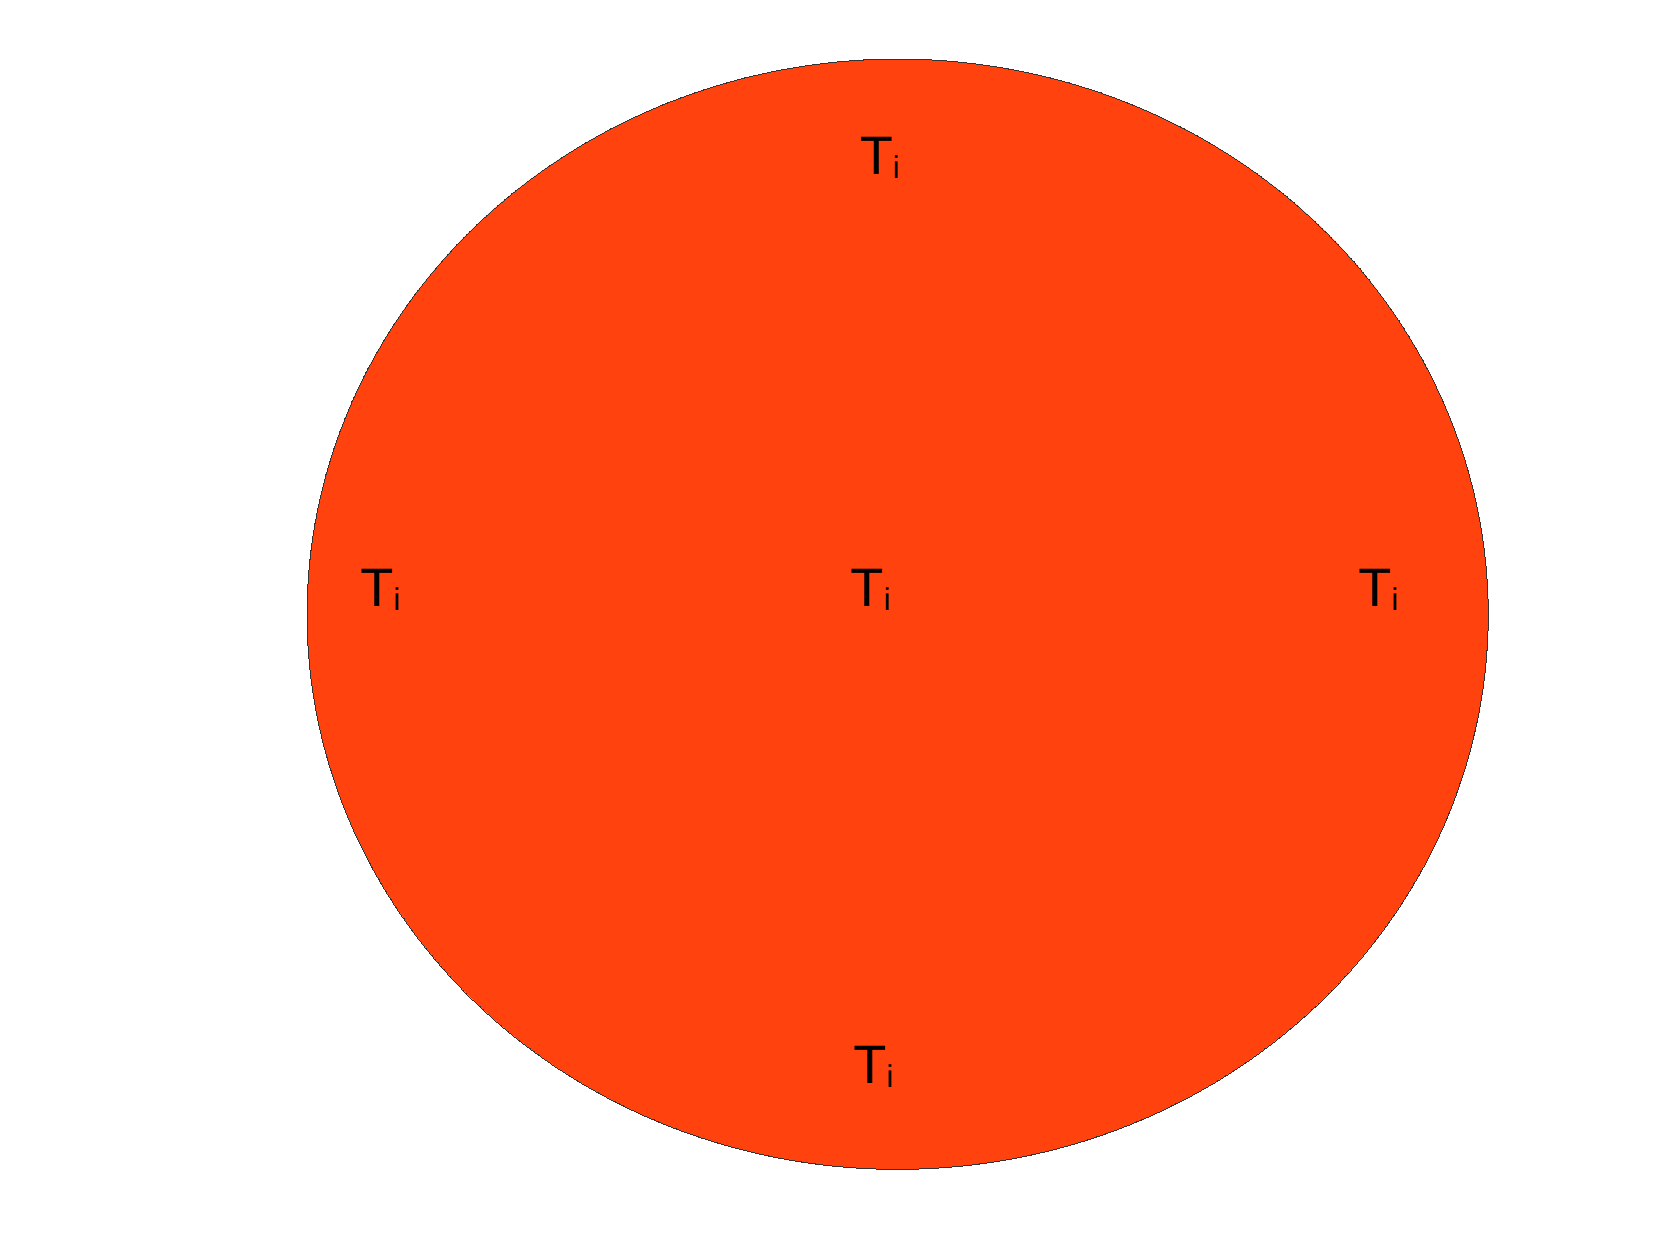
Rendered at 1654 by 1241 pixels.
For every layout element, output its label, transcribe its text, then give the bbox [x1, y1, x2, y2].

text_box [307, 59, 1489, 1170]
text_box Ti [835, 550, 934, 656]
text_box Ti [345, 550, 443, 656]
text_box Ti [844, 118, 945, 212]
text_box Ti [1343, 550, 1442, 656]
text_box Ti [838, 1027, 986, 1137]
